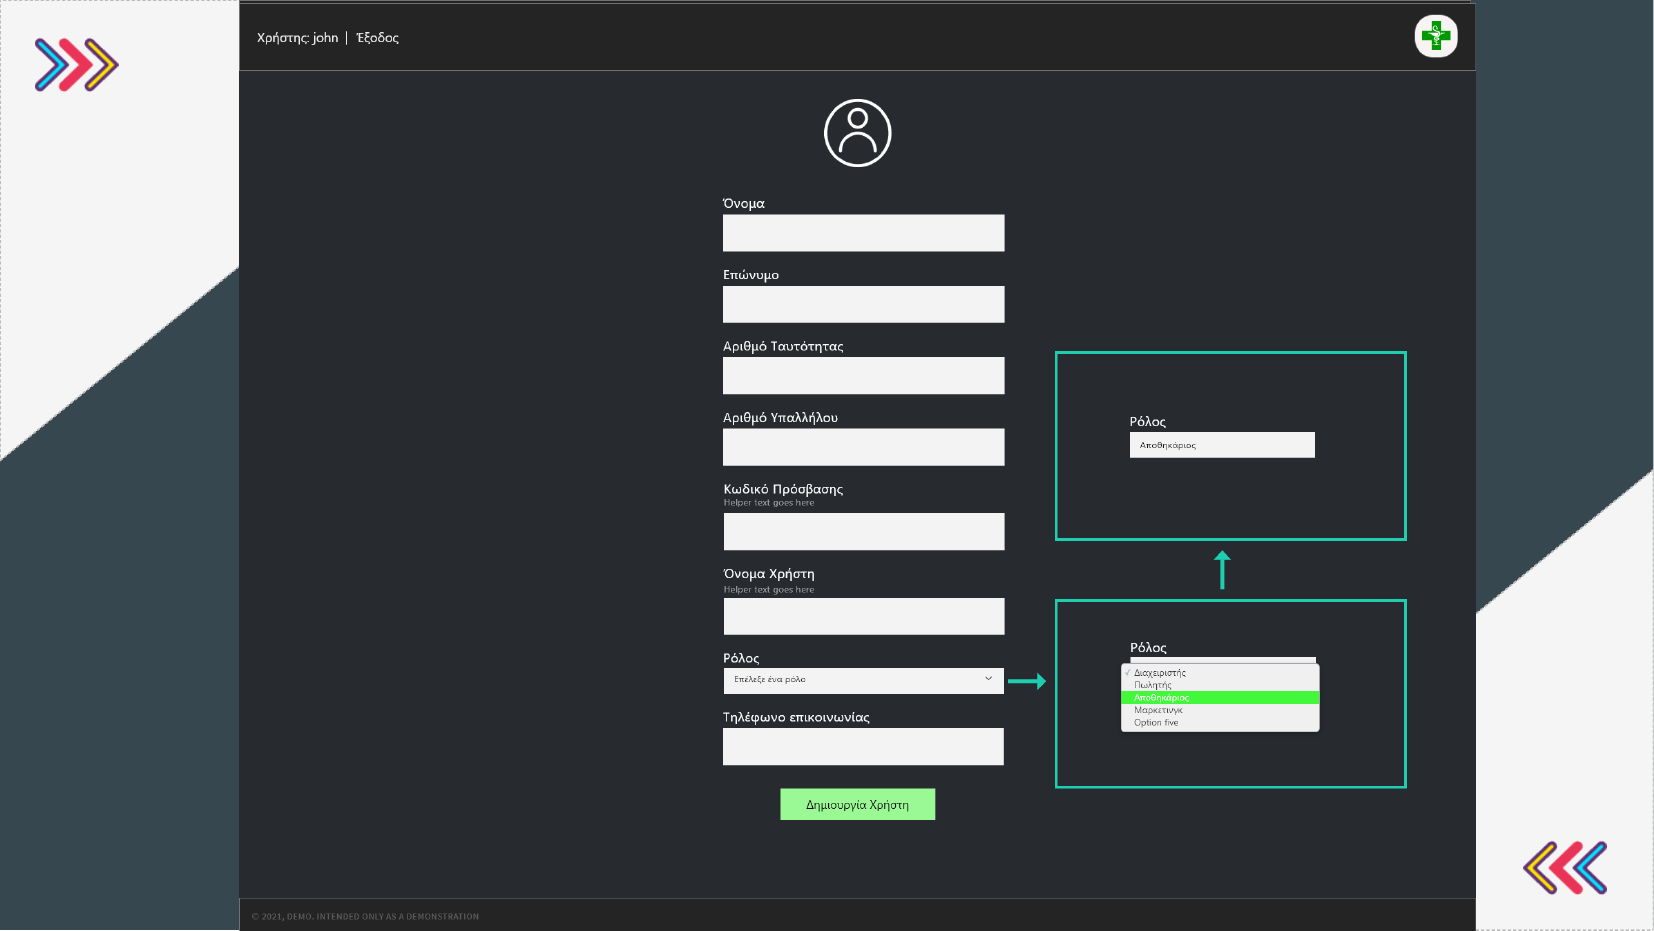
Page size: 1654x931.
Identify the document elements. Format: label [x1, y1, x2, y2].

picture [239, 0, 1476, 931]
text_box [1476, 469, 1654, 931]
picture [1523, 826, 1607, 910]
picture [35, 23, 119, 107]
text_box [0, 0, 239, 461]
